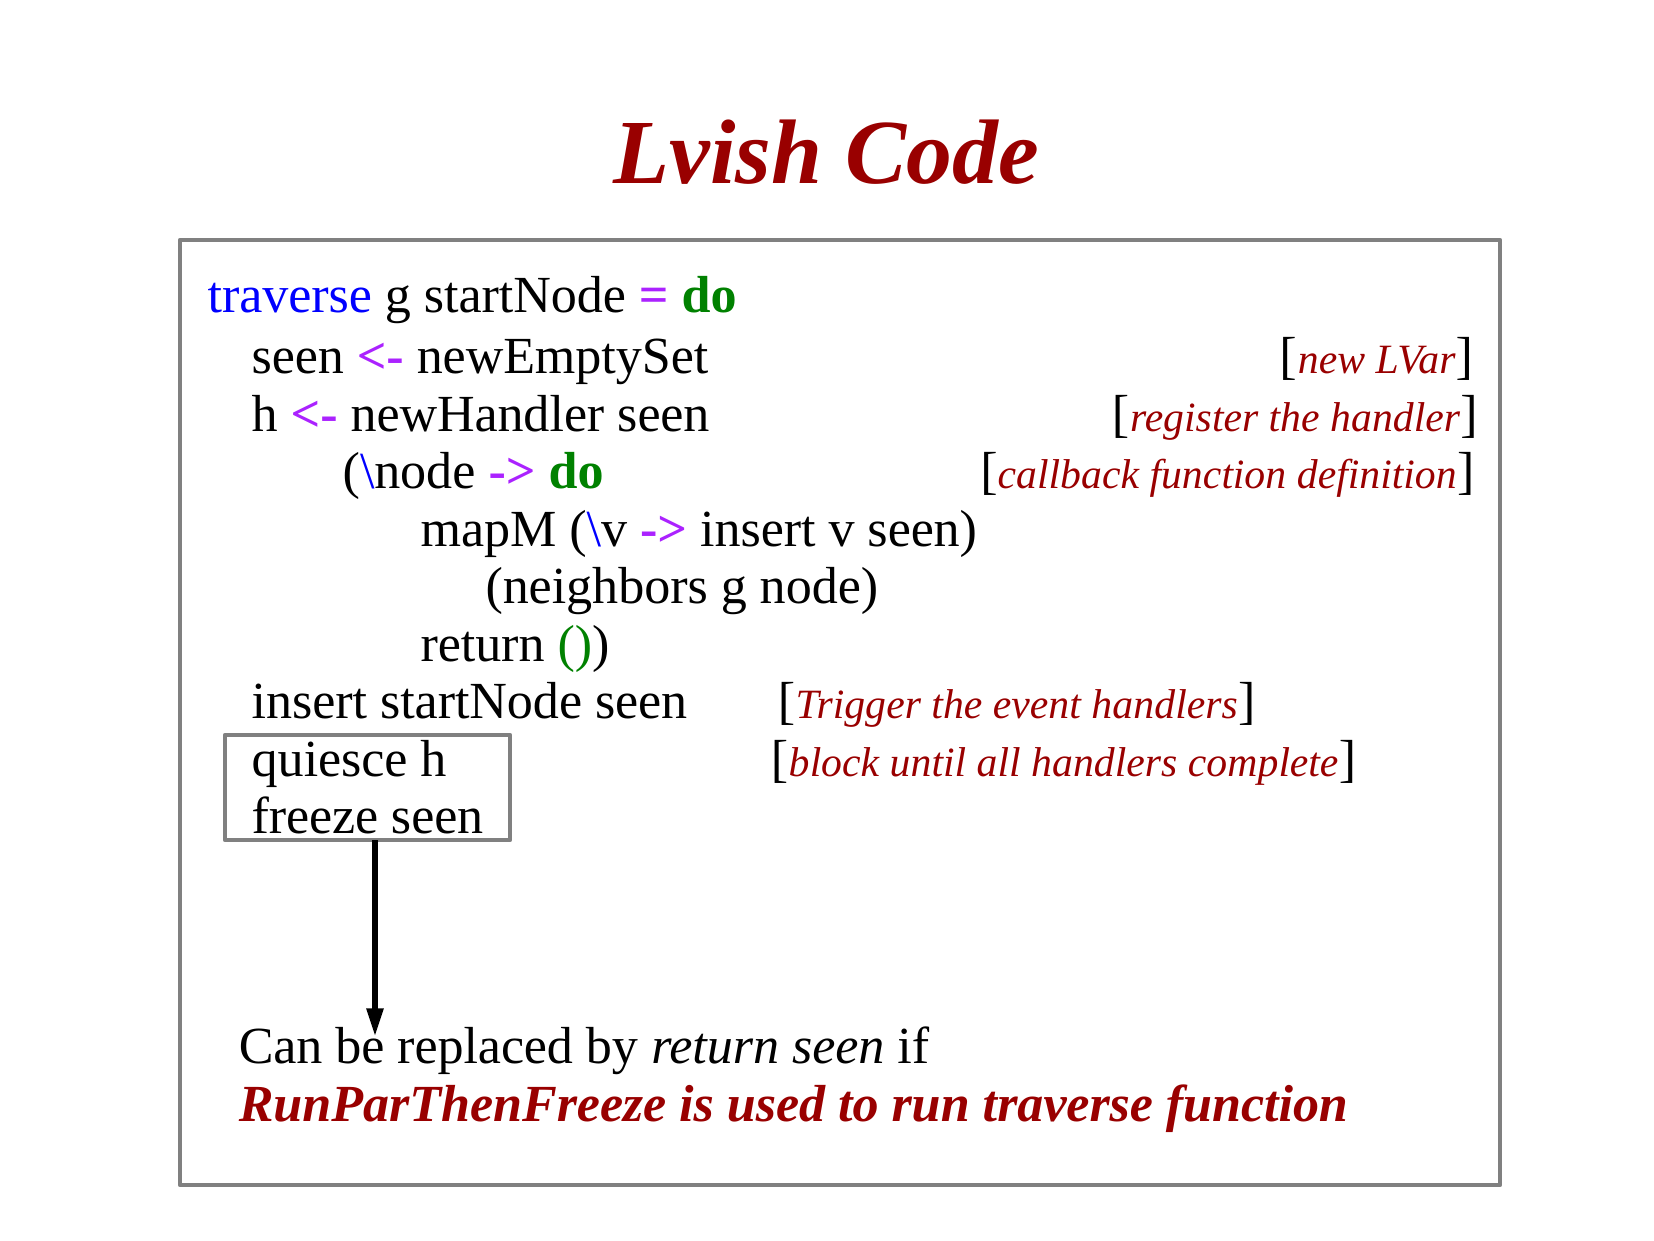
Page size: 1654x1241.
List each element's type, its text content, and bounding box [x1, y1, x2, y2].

text_box [180, 240, 1501, 1186]
title Lvish Code [82, 49, 1571, 256]
list traverse g startNode = do seen <- newEmptySet [new LVar] h <- newHandler seen [register the handler] (\node -> do [callback function definition] mapM (\v -> insert v seen) (neighbors g node) return ()) insert startNode seen [Trigger the event handlers] quiesce h [block until all handlers complete] freeze seen Can be replaced by return seen if RunParThenFreeze is used to run traverse function [82, 256, 1571, 1231]
